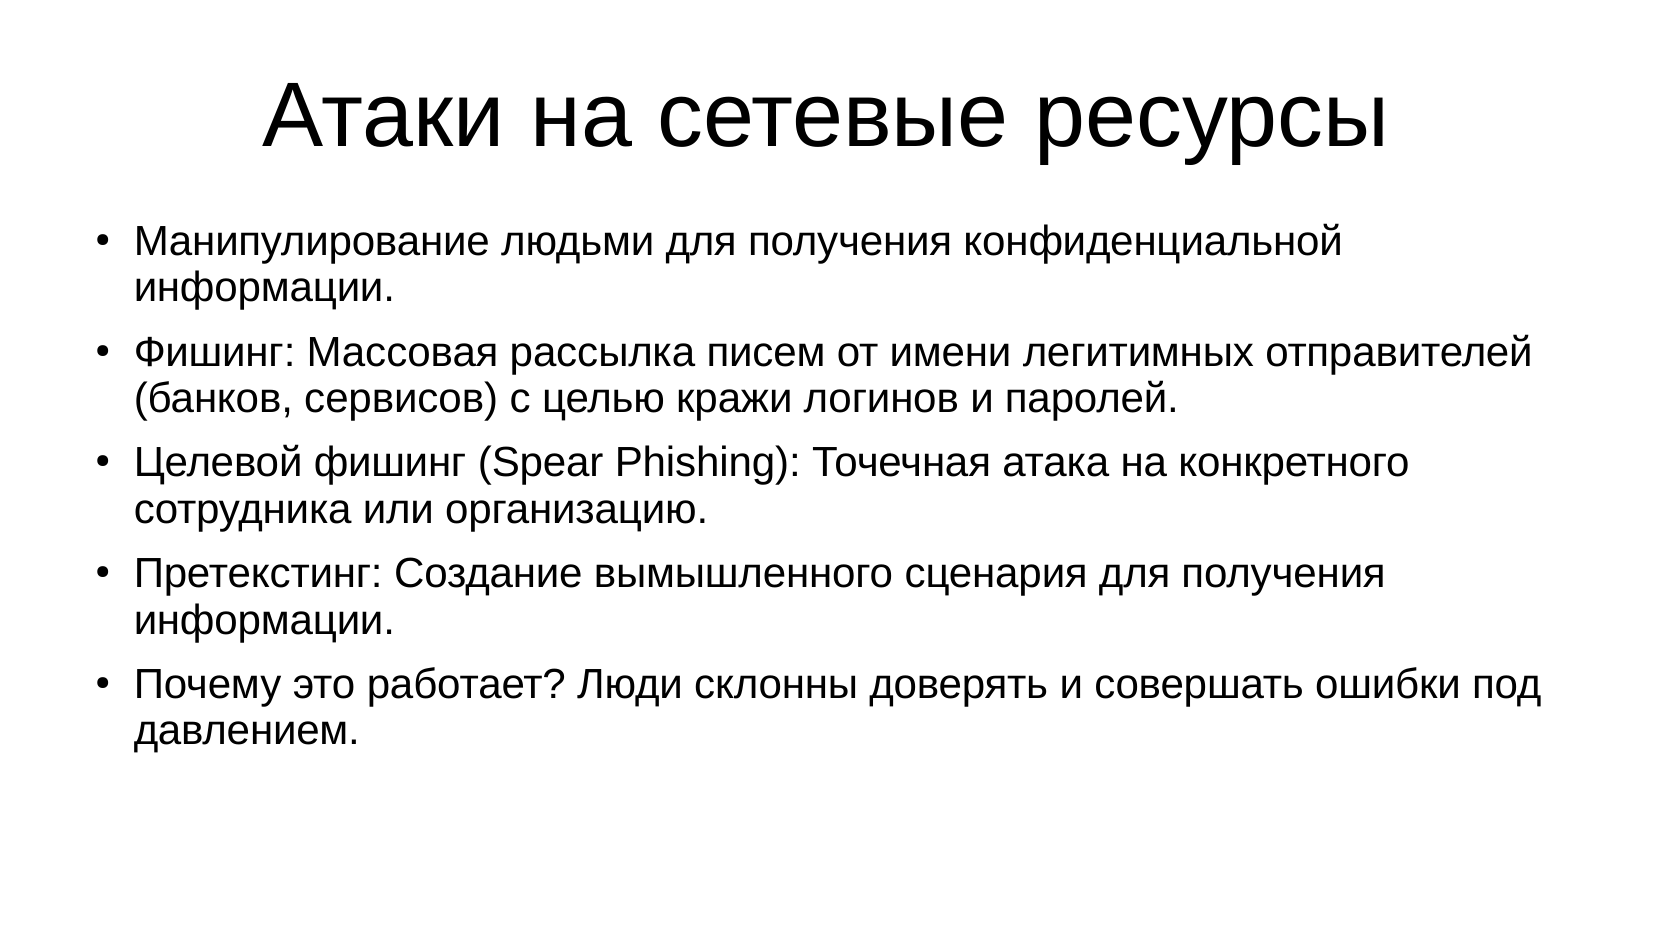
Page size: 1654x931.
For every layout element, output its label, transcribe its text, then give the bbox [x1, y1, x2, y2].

list Манипулирование людьми для получения конфиденциальной информации. Фишинг: Массовая рассылка писем от имени легитимных отправителей (банков, сервисов) с целью кражи логинов и паролей. Целевой фишинг (Spear Phishing): Точечная атака на конкретного сотрудника или организацию. Претекстинг: Создание вымышленного сценария для получения информации. Почему это работает? Люди склонны доверять и совершать ошибки под давлением. [82, 217, 1571, 758]
title Атаки на сетевые ресурсы [82, 37, 1571, 193]
